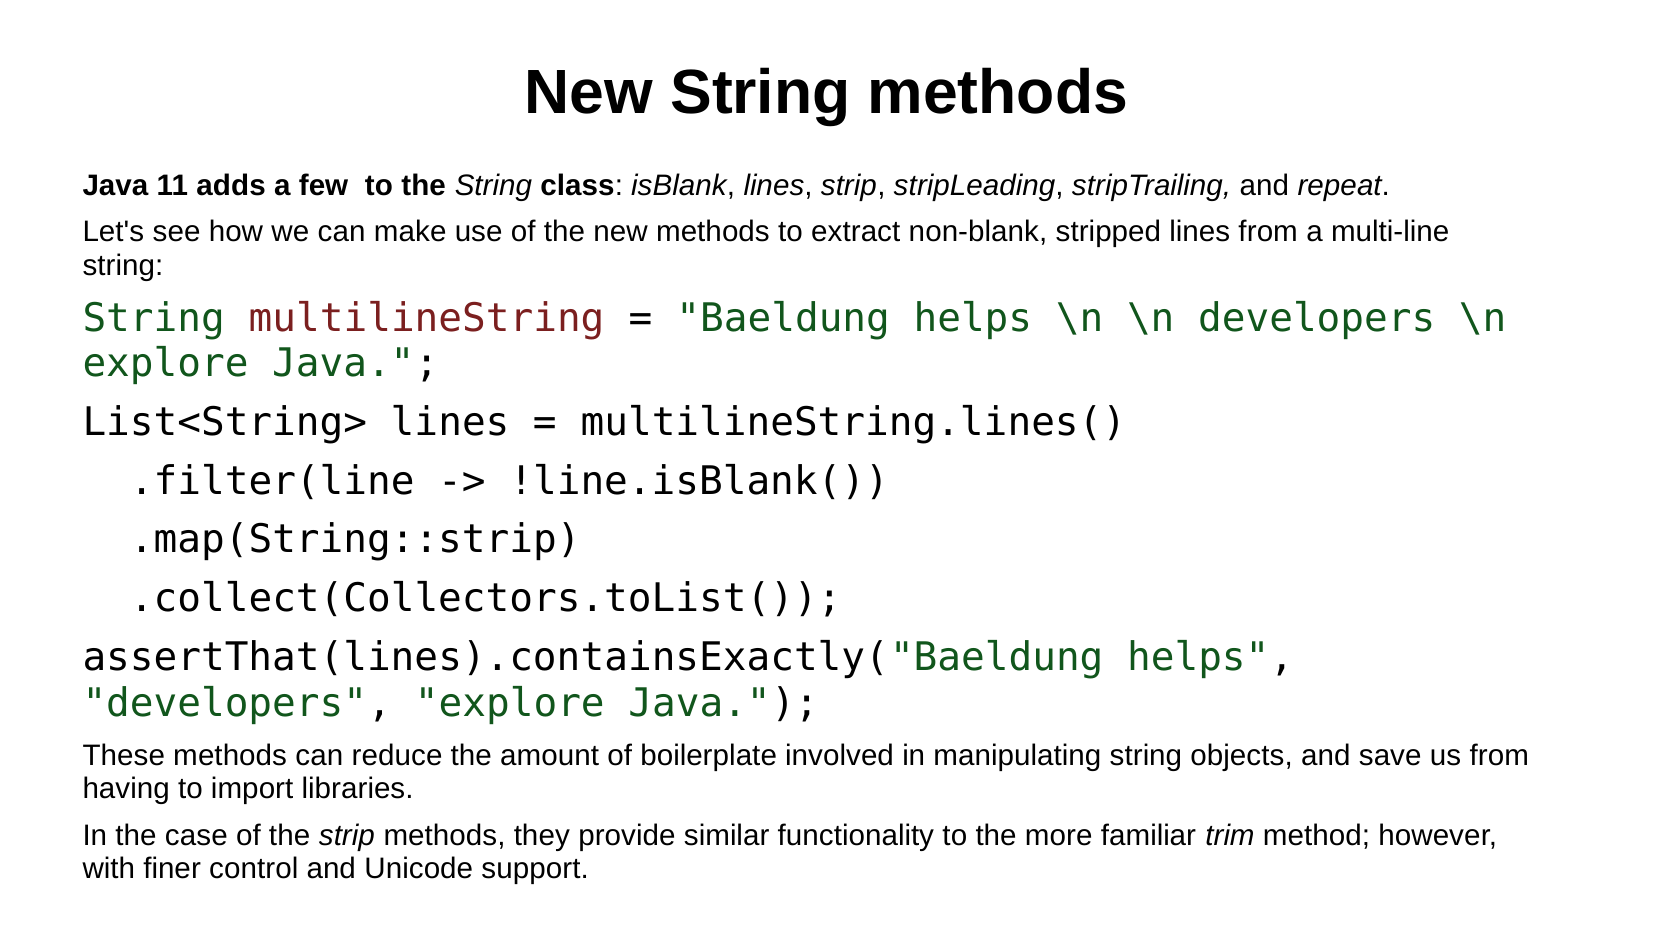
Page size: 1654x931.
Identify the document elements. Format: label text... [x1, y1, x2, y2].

title New String methods [82, 37, 1571, 147]
list Java 11 adds a few to the String class: isBlank, lines, strip, stripLeading, stripTrailing, and repeat. Let's see how we can make use of the new methods to extract non-blank, stripped lines from a multi-line string: String multilineString = "Baeldung helps \n \n developers \n explore Java."; List<String> lines = multilineString.lines() .filter(line -> !line.isBlank()) .map(String::strip) .collect(Collectors.toList()); assertThat(lines).containsExactly("Baeldung helps", "developers", "explore Java."); These methods can reduce the amount of boilerplate involved in manipulating string objects, and save us from having to import libraries. In the case of the strip methods, they provide similar functionality to the more familiar trim method; however, with finer control and Unicode support. [82, 168, 1538, 889]
